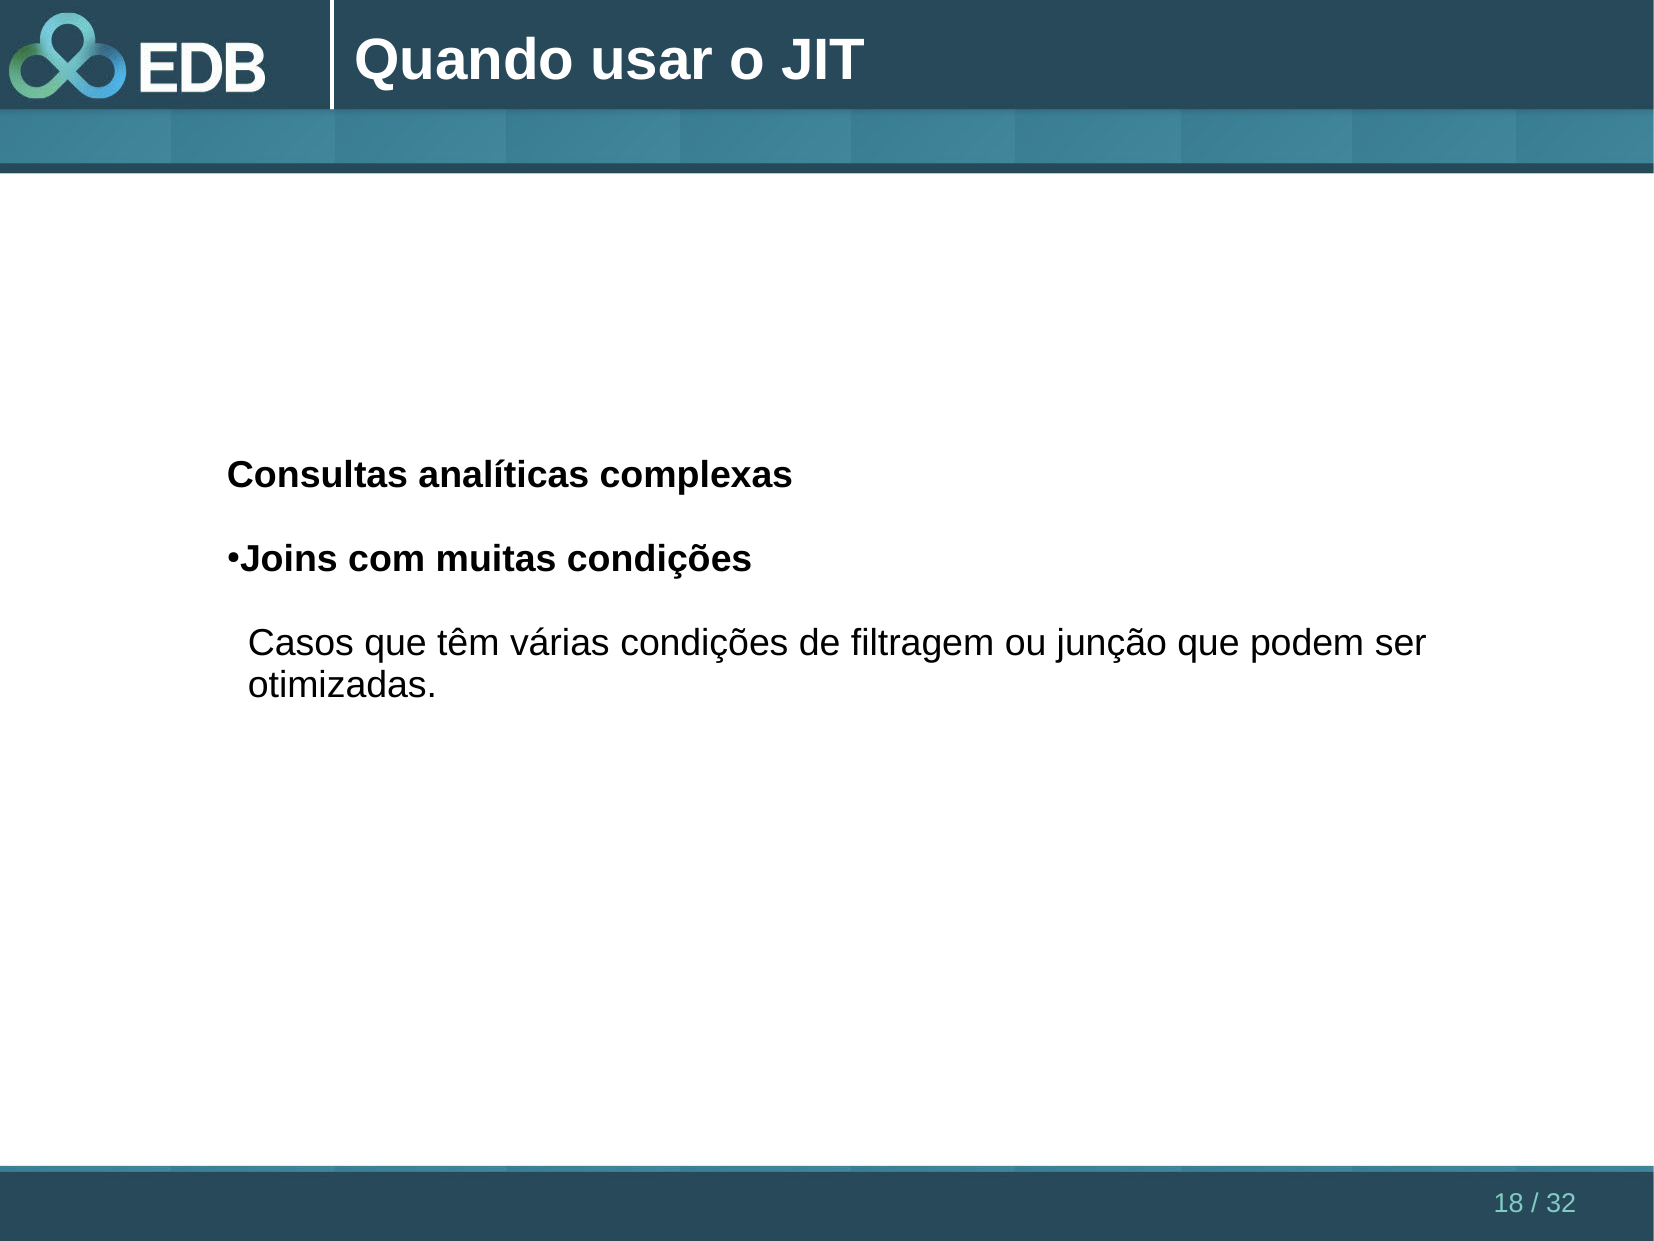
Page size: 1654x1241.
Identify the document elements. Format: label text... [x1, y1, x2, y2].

text_box Consultas analíticas complexas Joins com muitas condições Casos que têm várias condições de filtragem ou junção que podem ser otimizadas. [212, 446, 1445, 714]
picture [0, 0, 1654, 1241]
title Quando usar o JIT [354, 26, 1595, 92]
